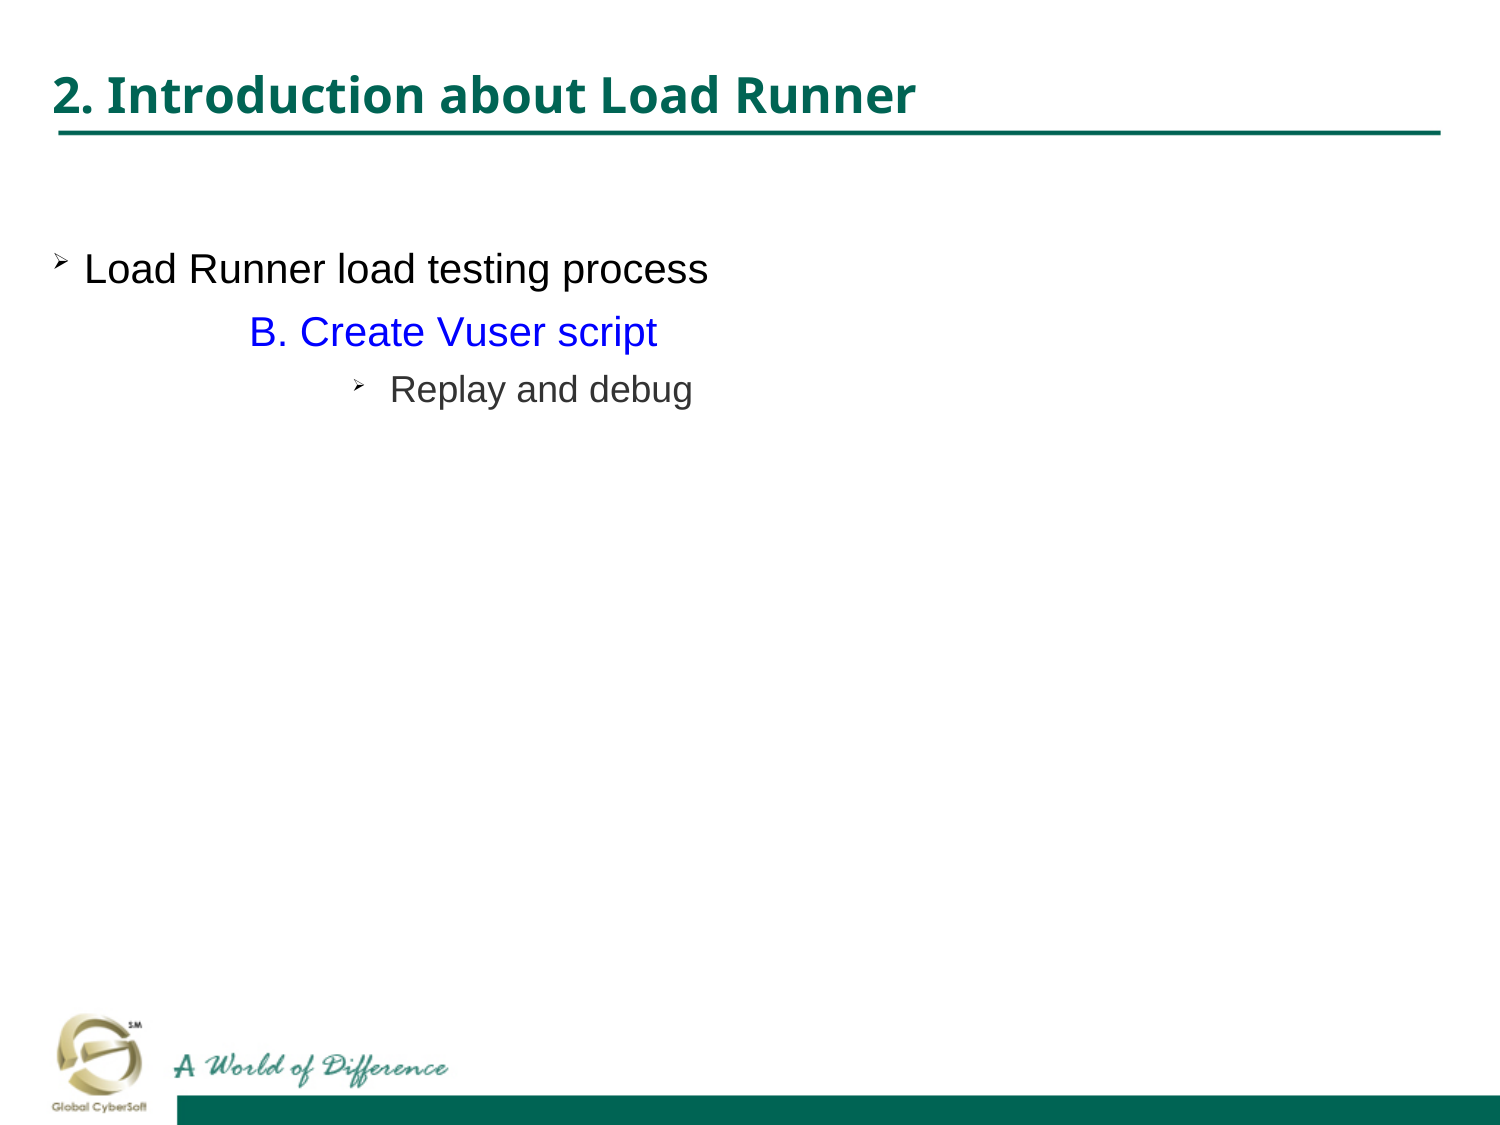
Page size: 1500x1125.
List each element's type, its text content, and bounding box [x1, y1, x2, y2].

list Load Runner load testing process B. Create Vuser script Replay and debug [37, 155, 1463, 1006]
title 2. Introduction about Load Runner [37, 0, 1463, 155]
picture [0, 0, 1500, 1125]
